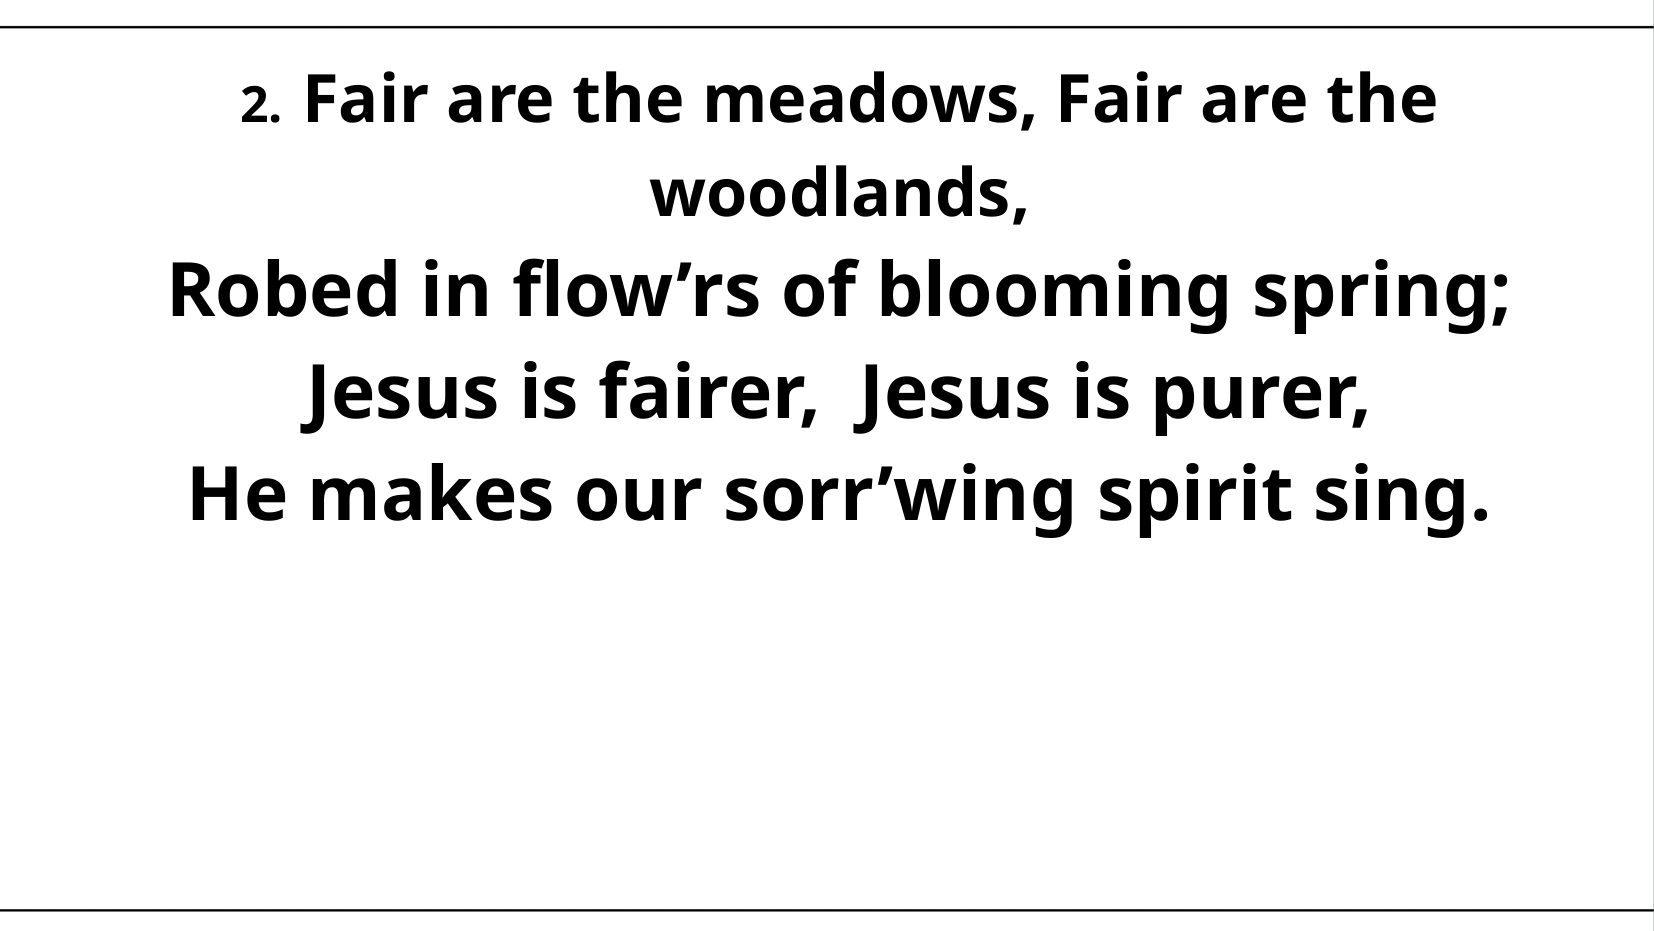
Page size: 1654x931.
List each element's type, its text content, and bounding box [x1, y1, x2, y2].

picture [0, 0, 1654, 931]
text_box 2. Fair are the meadows, Fair are the woodlands, Robed in flow’rs of blooming spring; Jesus is fairer, Jesus is purer, He makes our sorr’wing spirit sing. [75, 35, 1606, 450]
